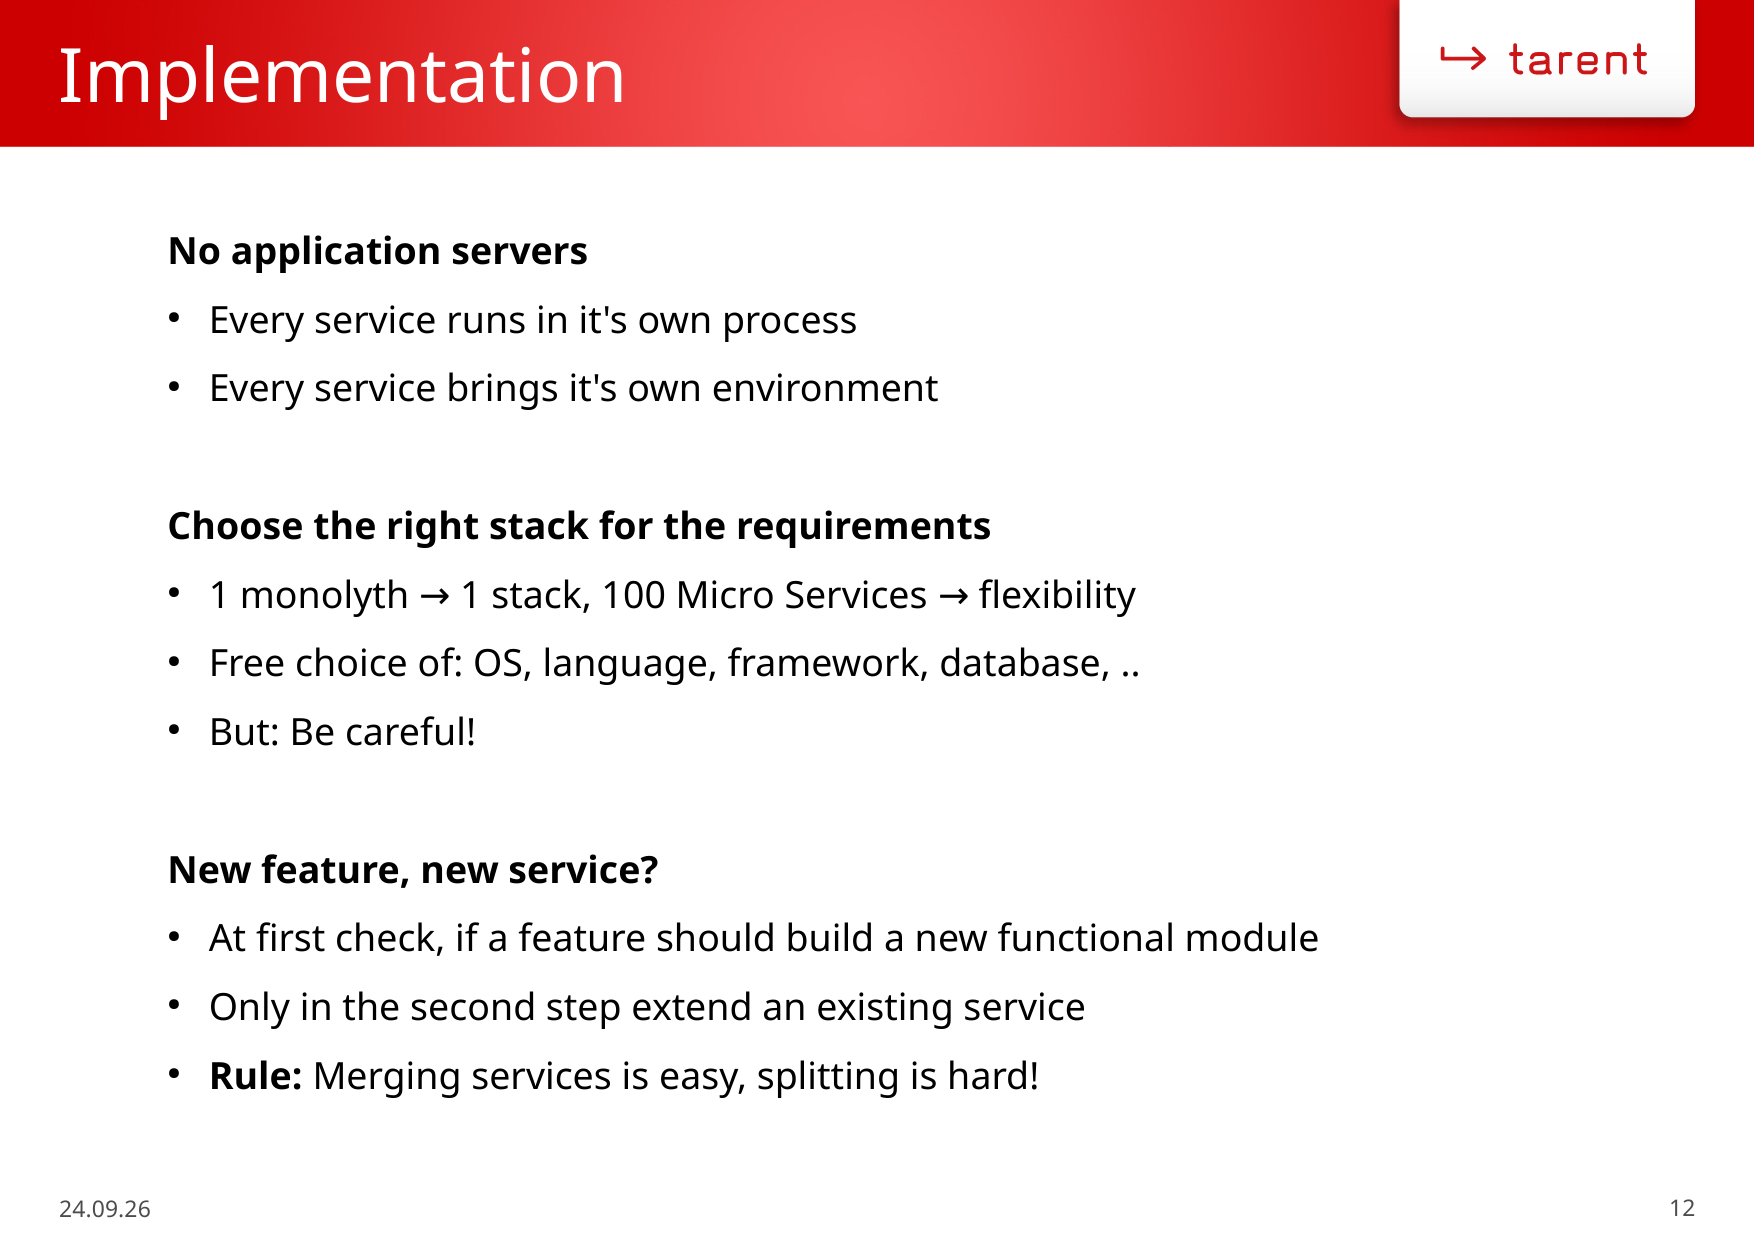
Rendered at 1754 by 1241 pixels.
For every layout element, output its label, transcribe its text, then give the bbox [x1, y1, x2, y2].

picture [0, 0, 1754, 1240]
title Implementation [59, 0, 1638, 177]
list No application servers Every service runs in it's own process Every service brings it's own environment Choose the right stack for the requirements 1 monolyth → 1 stack, 100 Micro Services → flexibility Free choice of: OS, language, framework, database, .. But: Be careful! New feature, new service? At first check, if a feature should build a new functional module Only in the second step extend an existing service Rule: Merging services is easy, splitting is hard! [87, 224, 1667, 1158]
